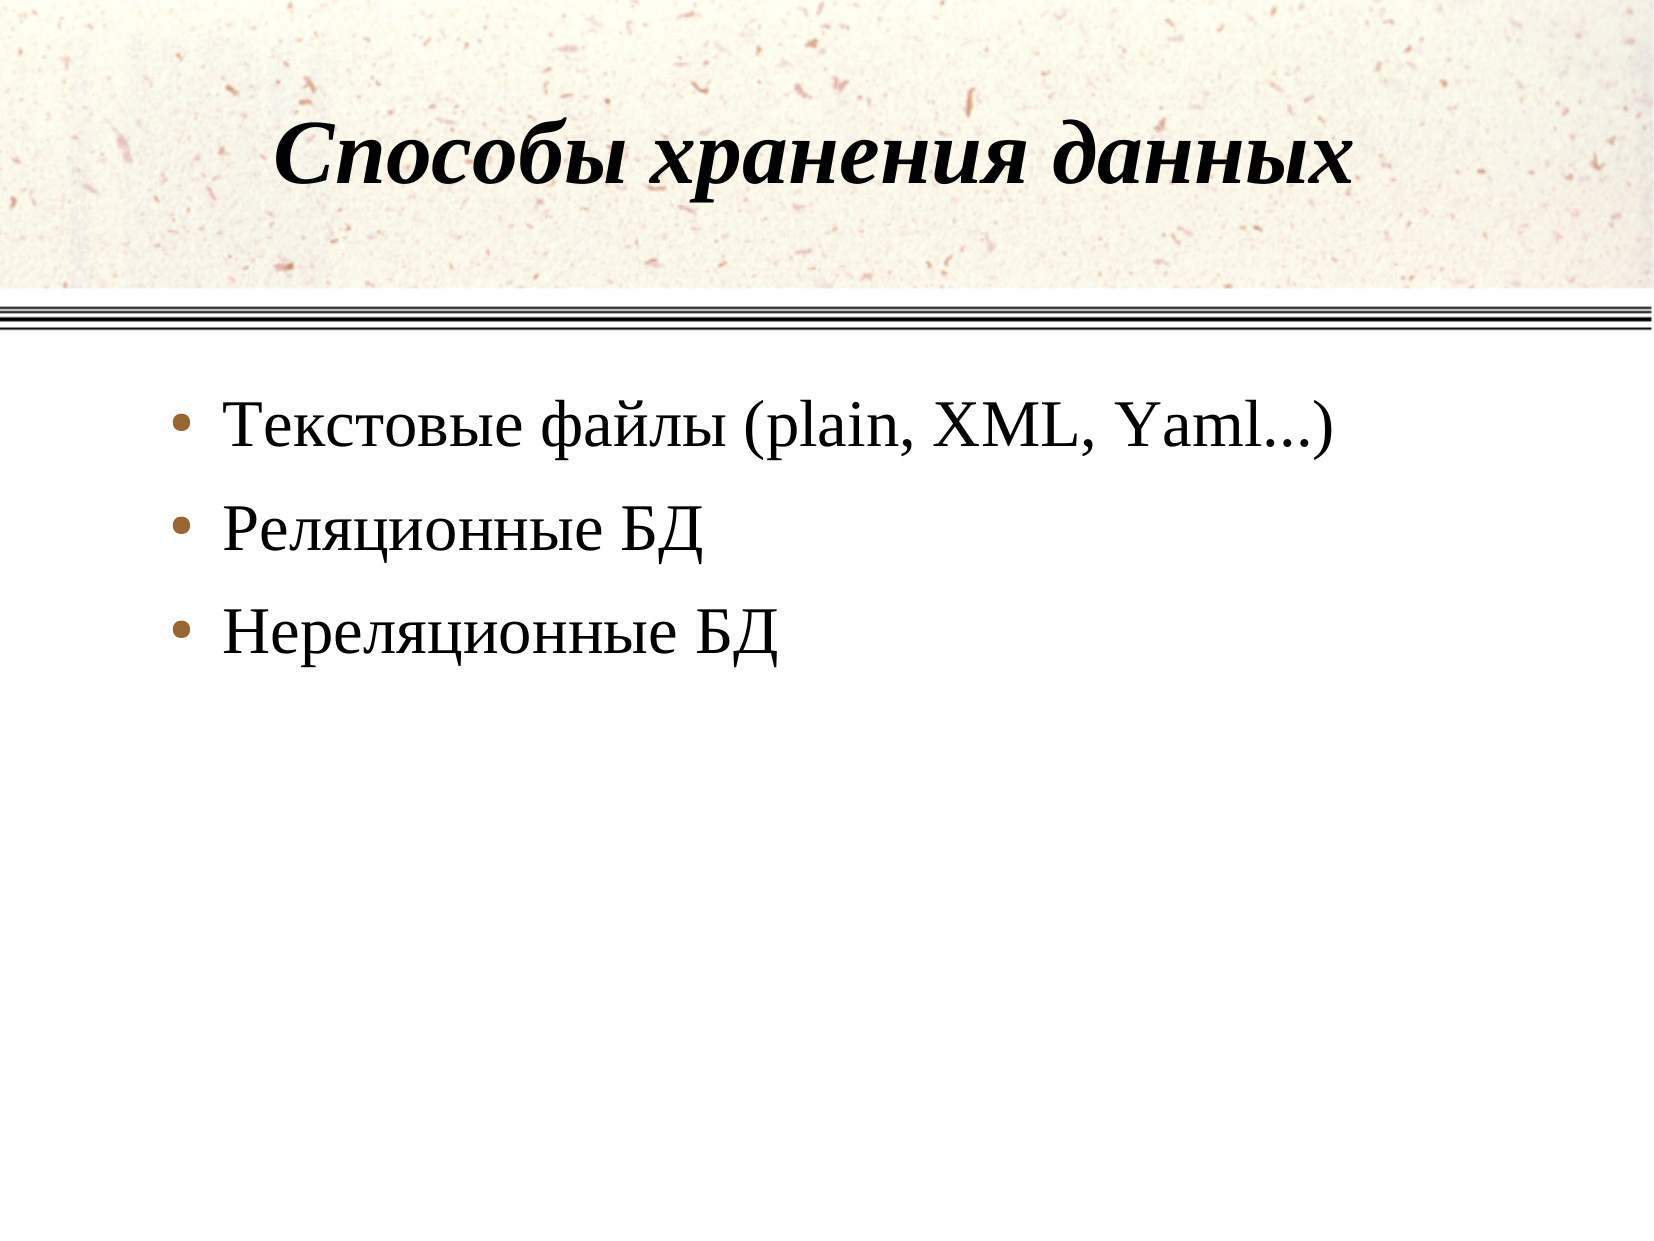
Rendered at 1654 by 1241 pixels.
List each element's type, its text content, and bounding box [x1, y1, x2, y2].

list Текстовые файлы (plain, XML, Yaml...) Реляционные БД Нереляционные БД [151, 387, 1532, 1169]
picture [0, 0, 1654, 1241]
title Способы хранения данных [82, 49, 1571, 257]
